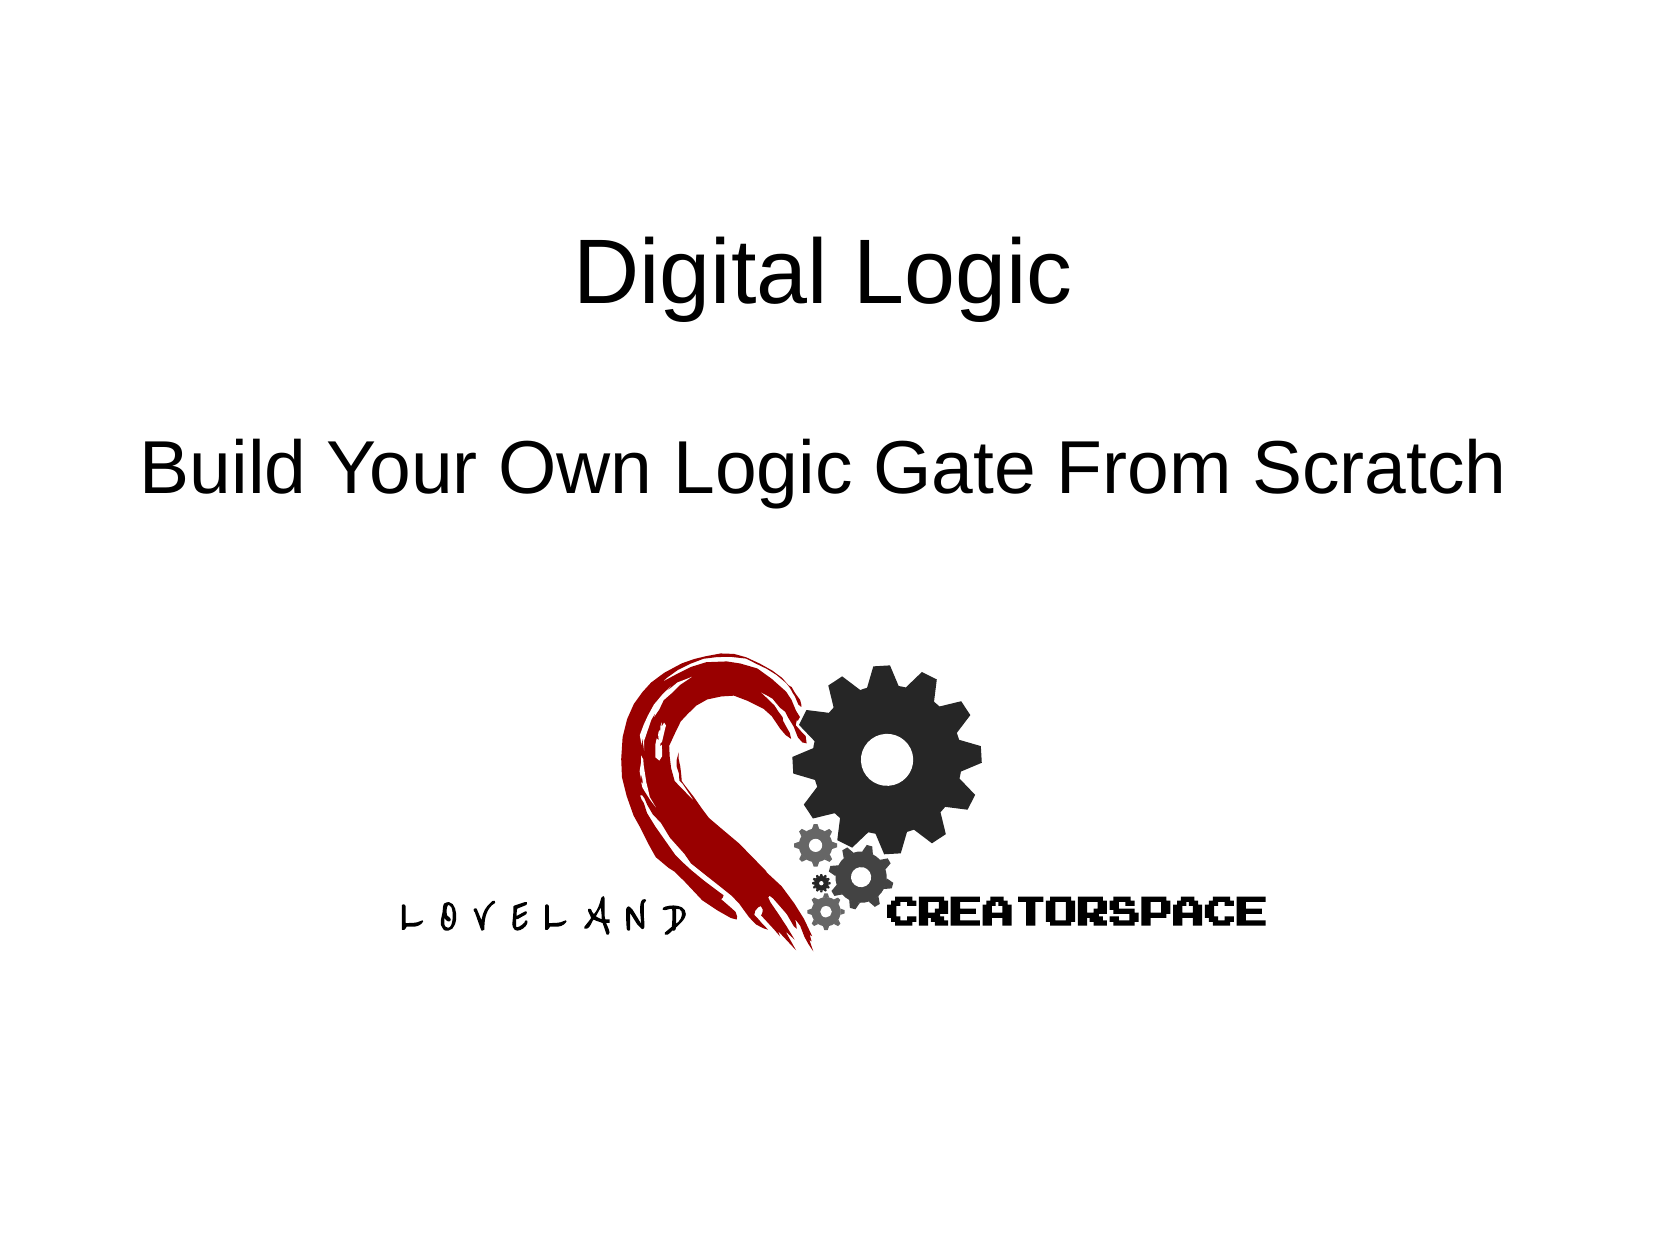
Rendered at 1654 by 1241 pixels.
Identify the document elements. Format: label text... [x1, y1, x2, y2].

picture [381, 562, 1280, 1013]
title Digital Logic Build Your Own Logic Gate From Scratch [79, 220, 1568, 511]
